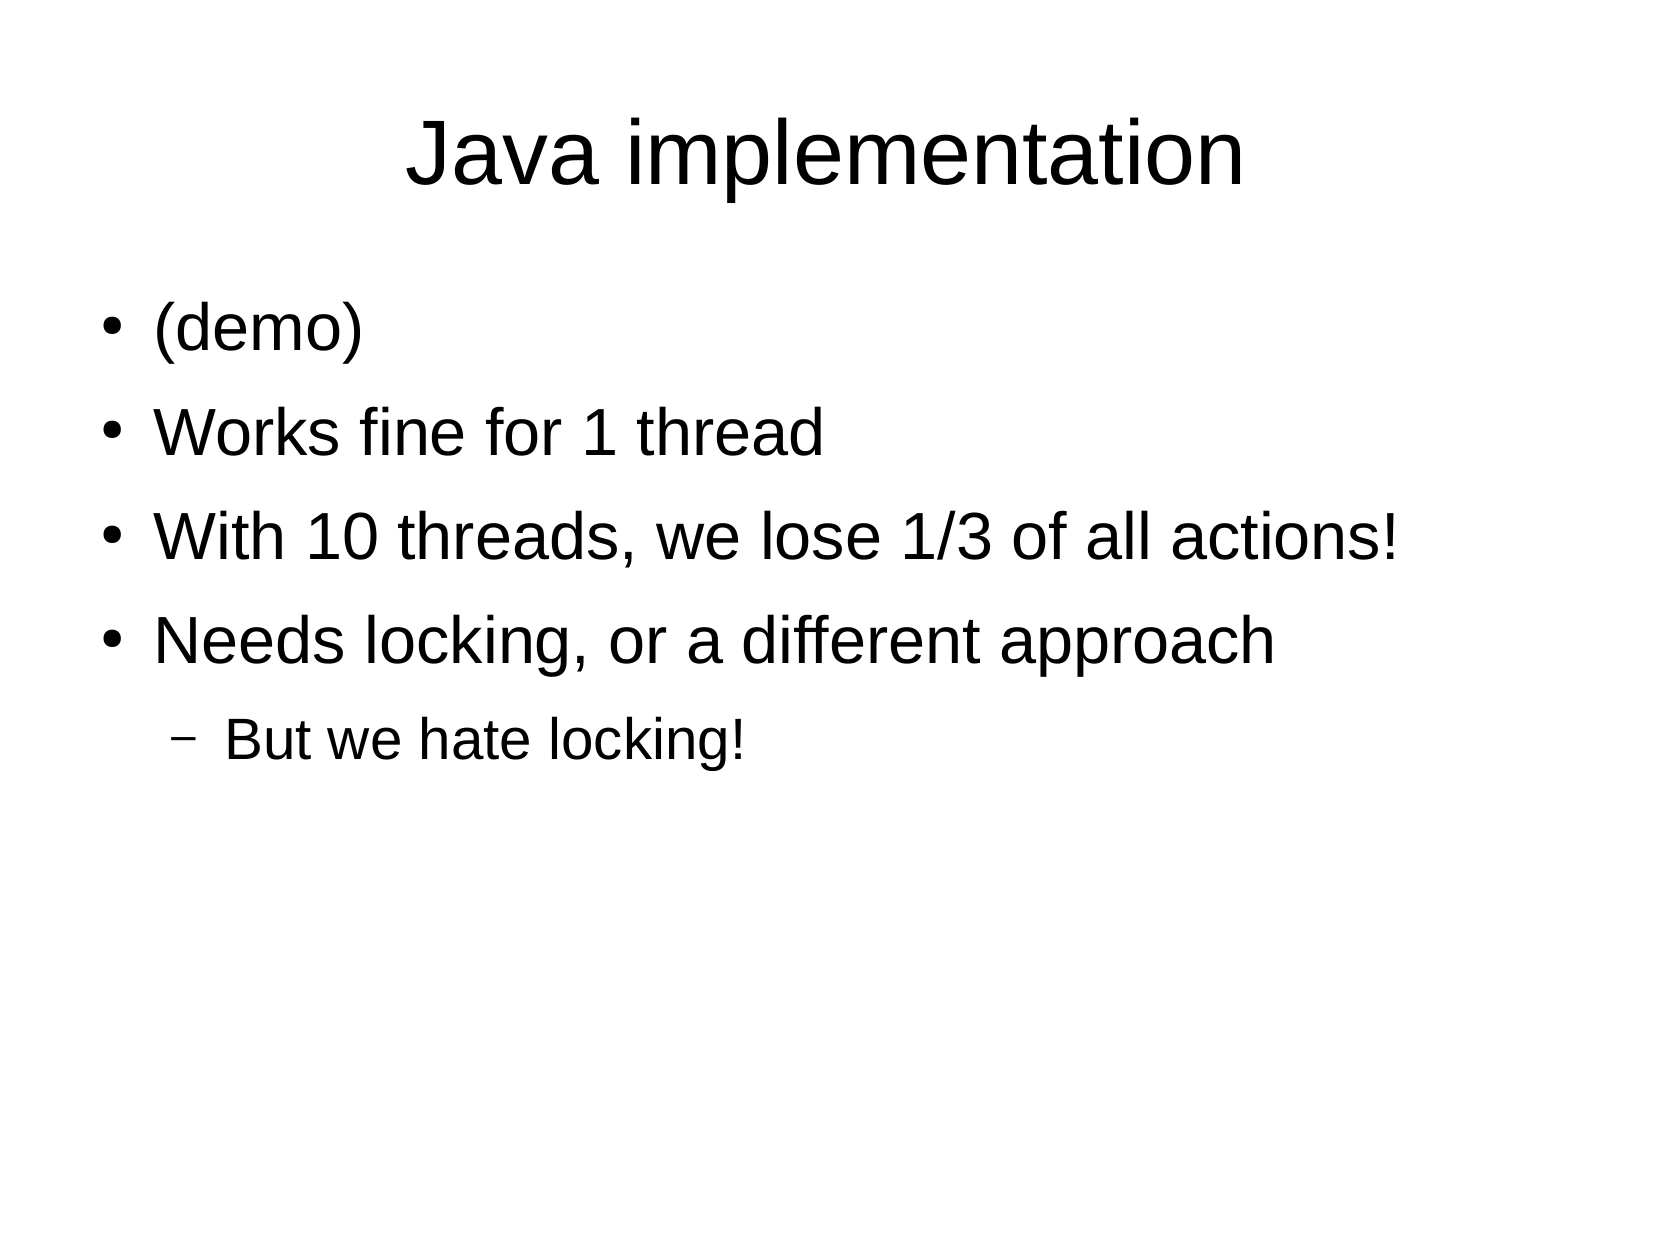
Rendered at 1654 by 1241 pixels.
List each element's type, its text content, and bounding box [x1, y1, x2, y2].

title Java implementation [82, 49, 1571, 257]
list (demo) Works fine for 1 thread With 10 threads, we lose 1/3 of all actions! Needs locking, or a different approach But we hate locking! [82, 290, 1571, 1010]
